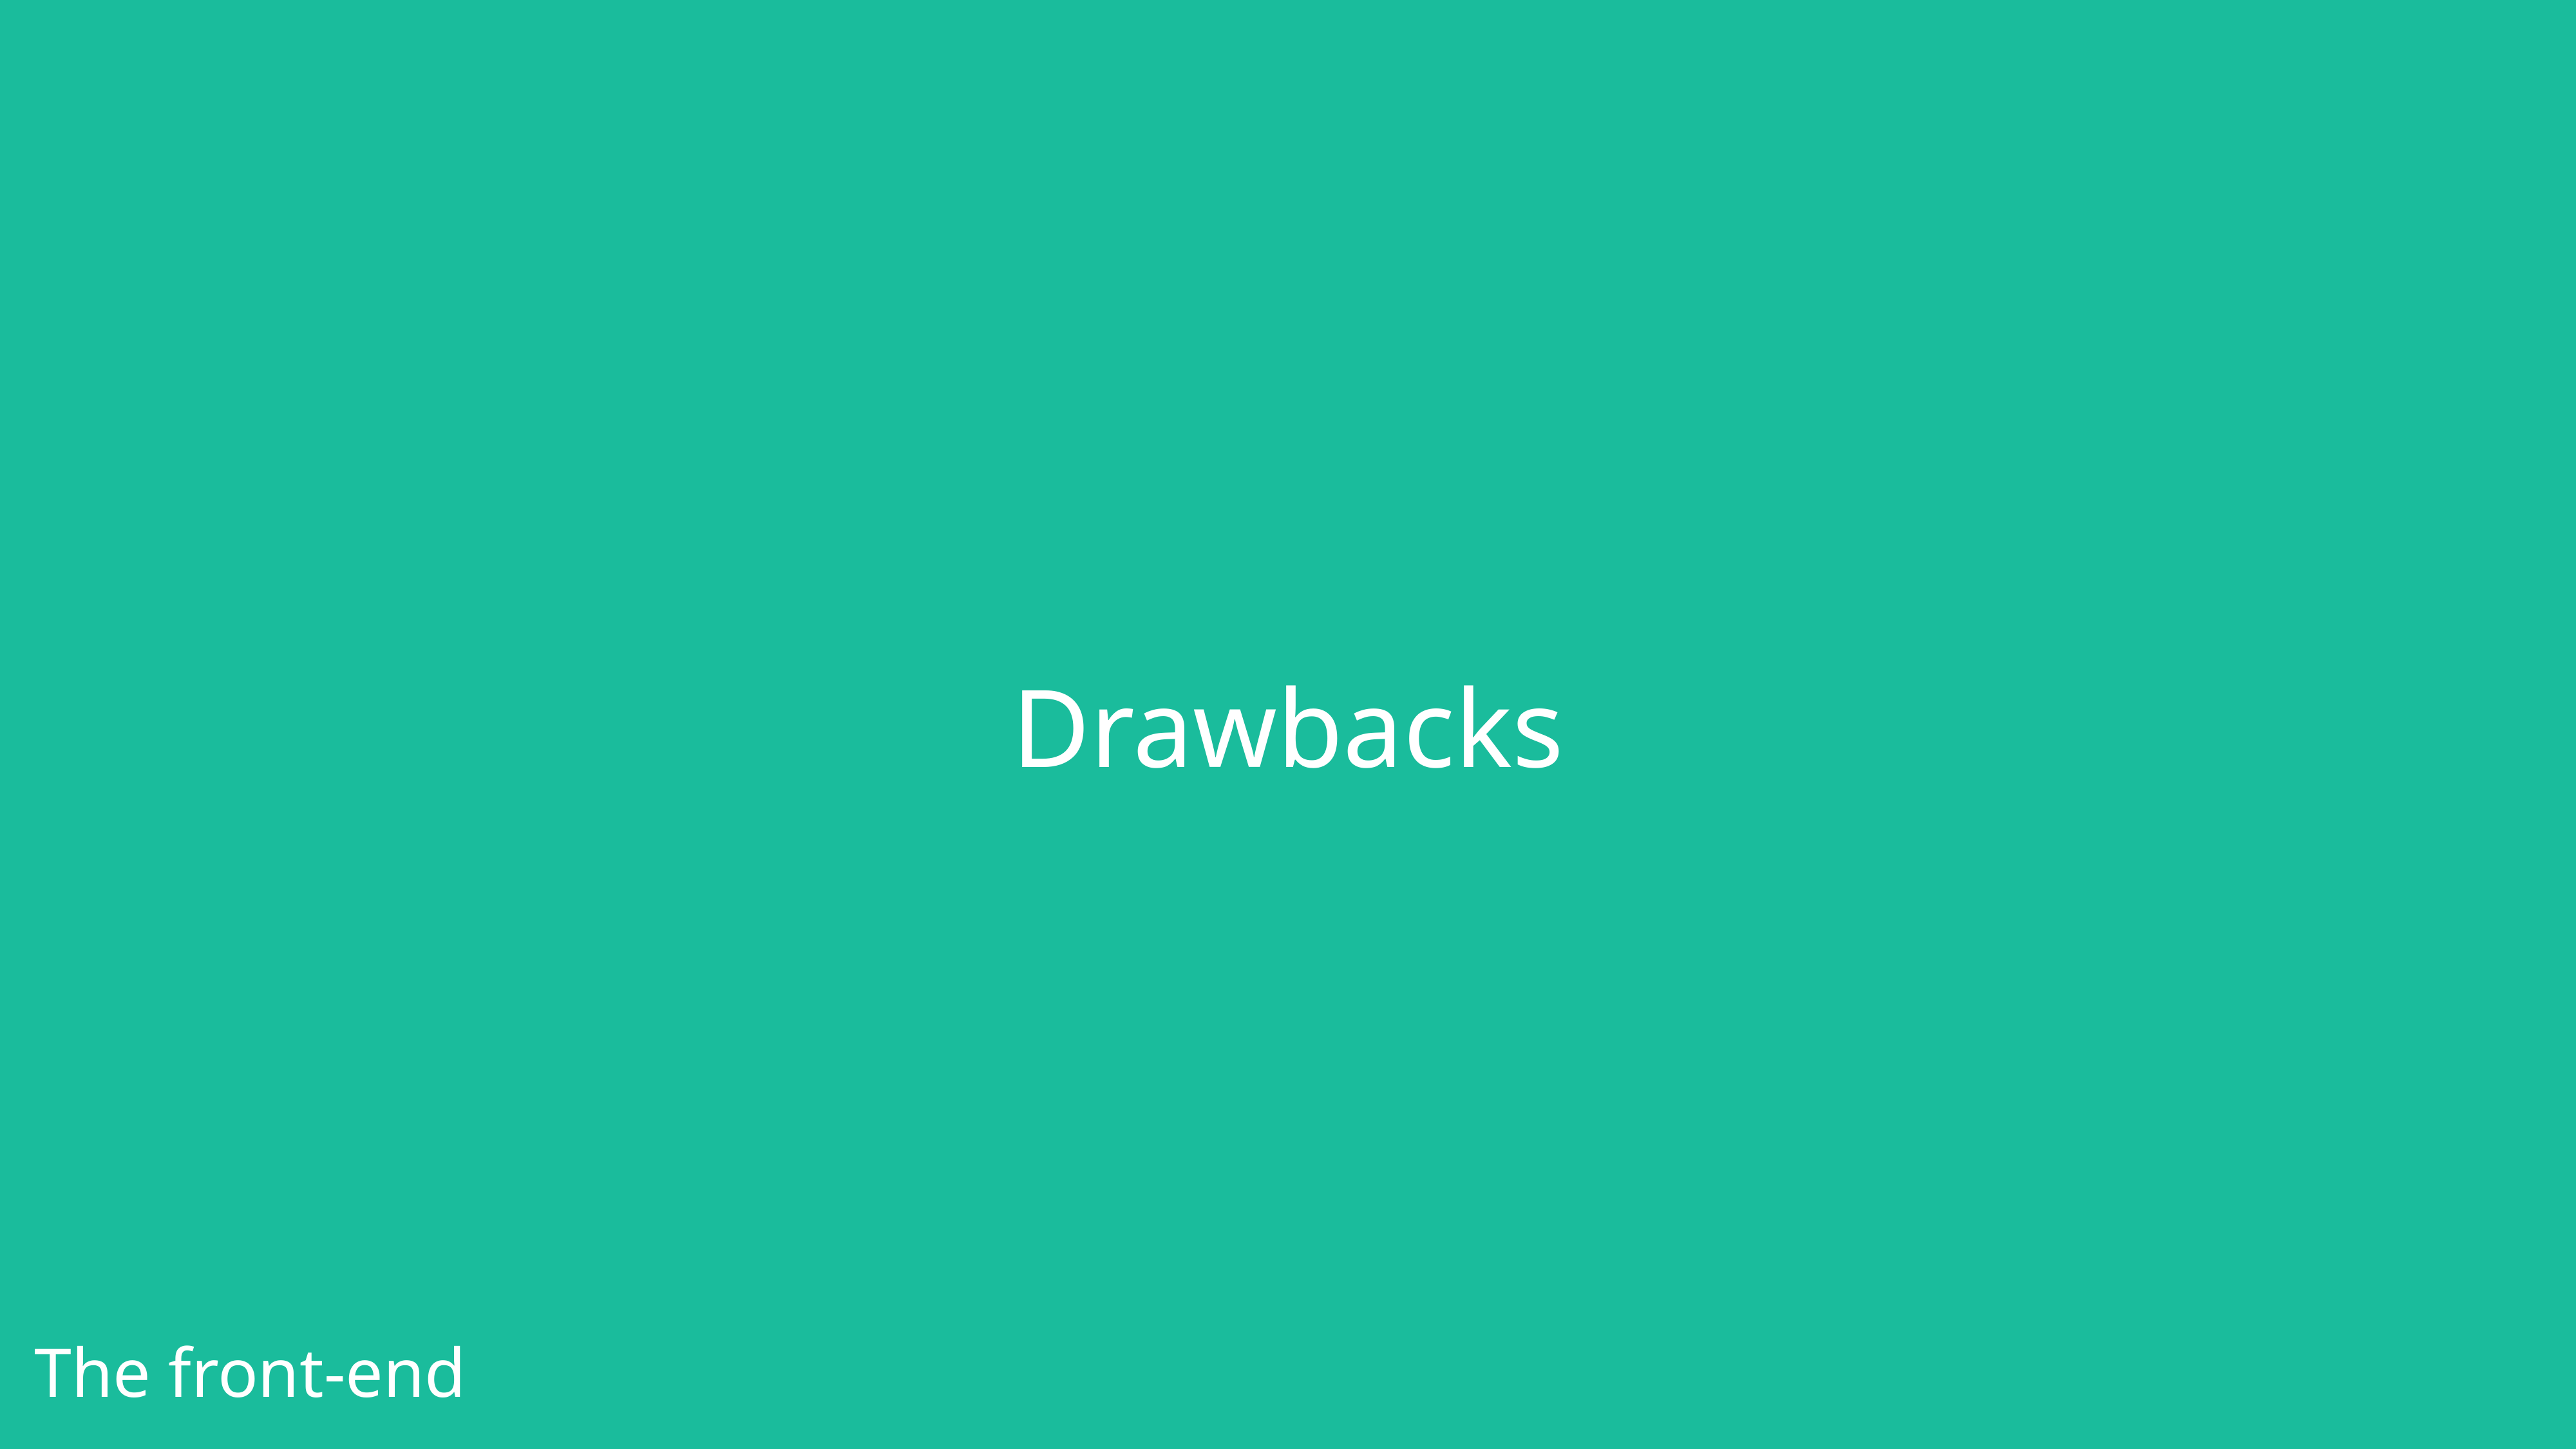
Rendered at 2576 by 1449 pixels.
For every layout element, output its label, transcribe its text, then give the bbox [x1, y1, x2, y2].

text_box The front-end [28, 1325, 472, 1417]
text_box Drawbacks [1007, 654, 1569, 795]
